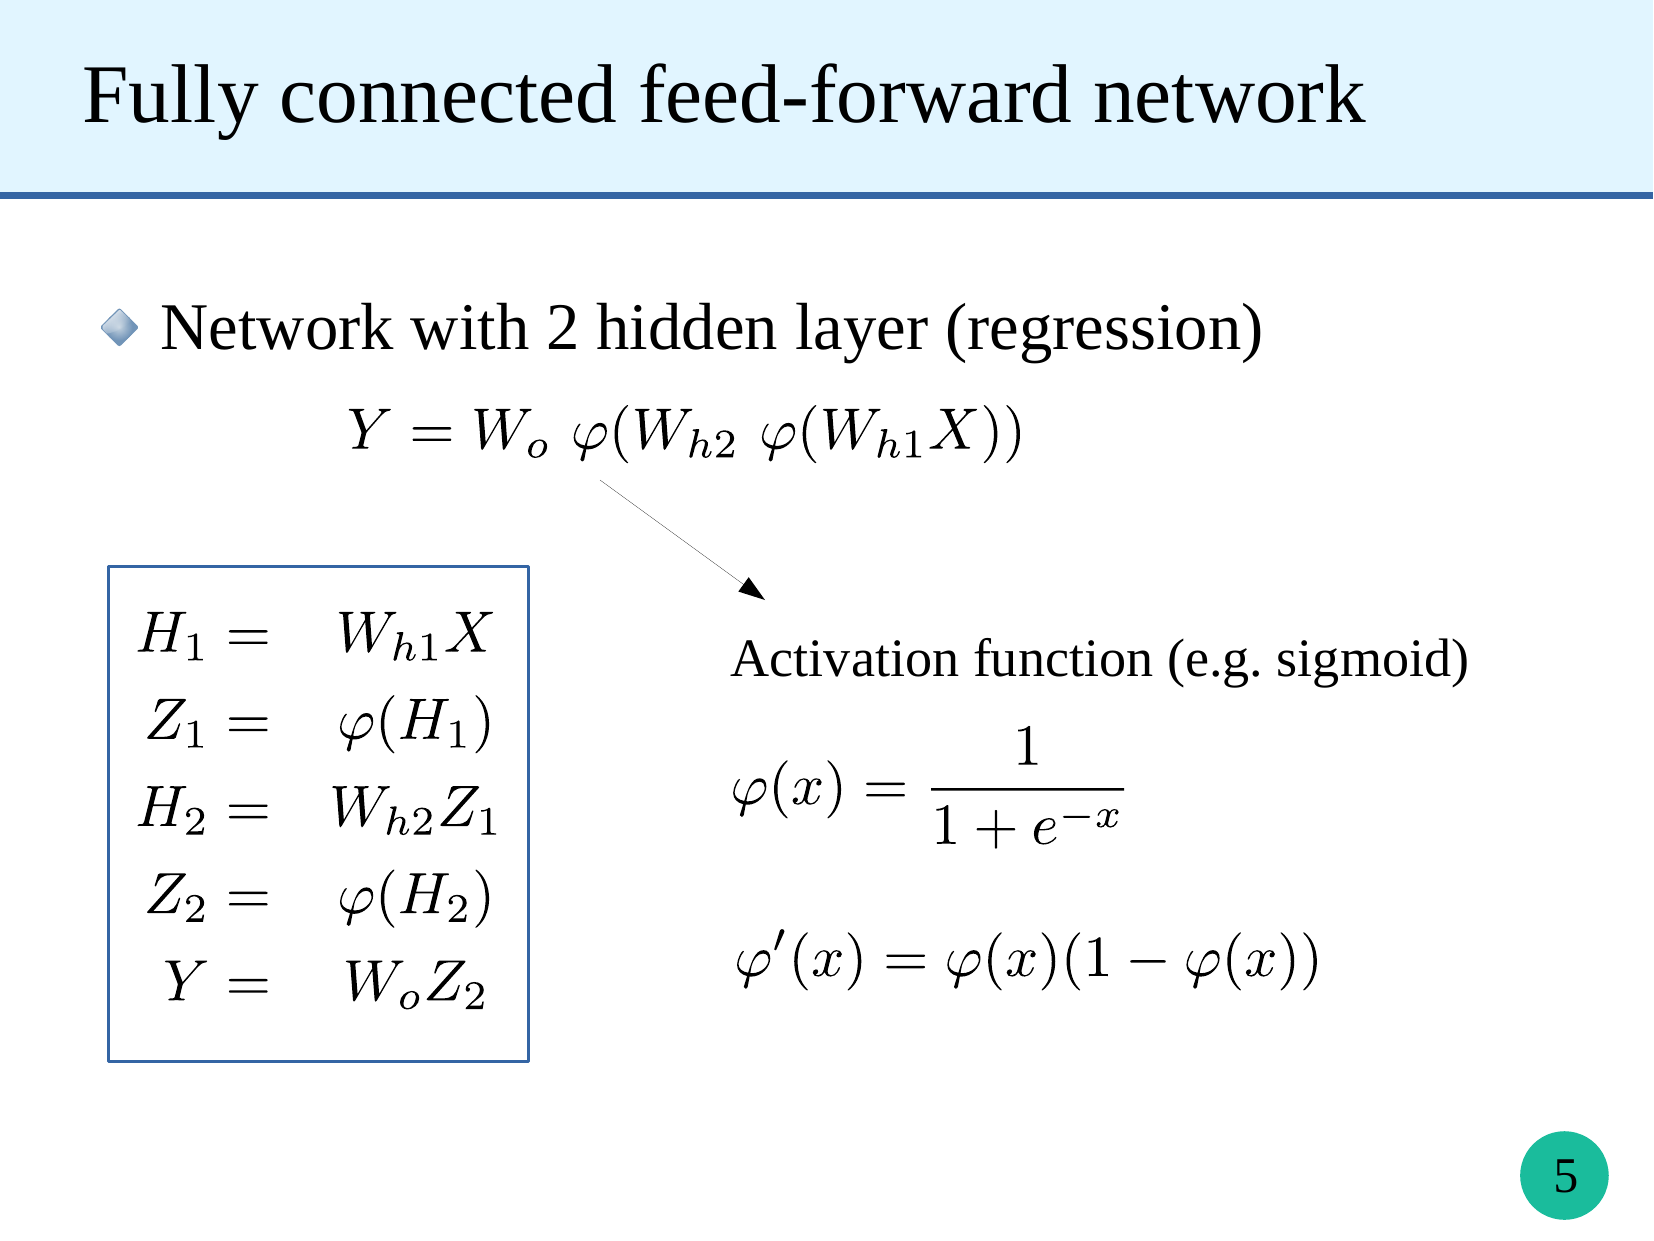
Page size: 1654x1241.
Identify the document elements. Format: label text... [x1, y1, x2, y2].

list Network with 2 hidden layer (regression) [82, 290, 1571, 1096]
text_box [346, 405, 1021, 464]
text_box [135, 611, 497, 1010]
text_box [734, 929, 1317, 991]
text_box Activation function (e.g. sigmoid) [716, 620, 1486, 696]
text_box [730, 725, 1125, 849]
title Fully connected feed-forward network [82, 8, 1571, 181]
